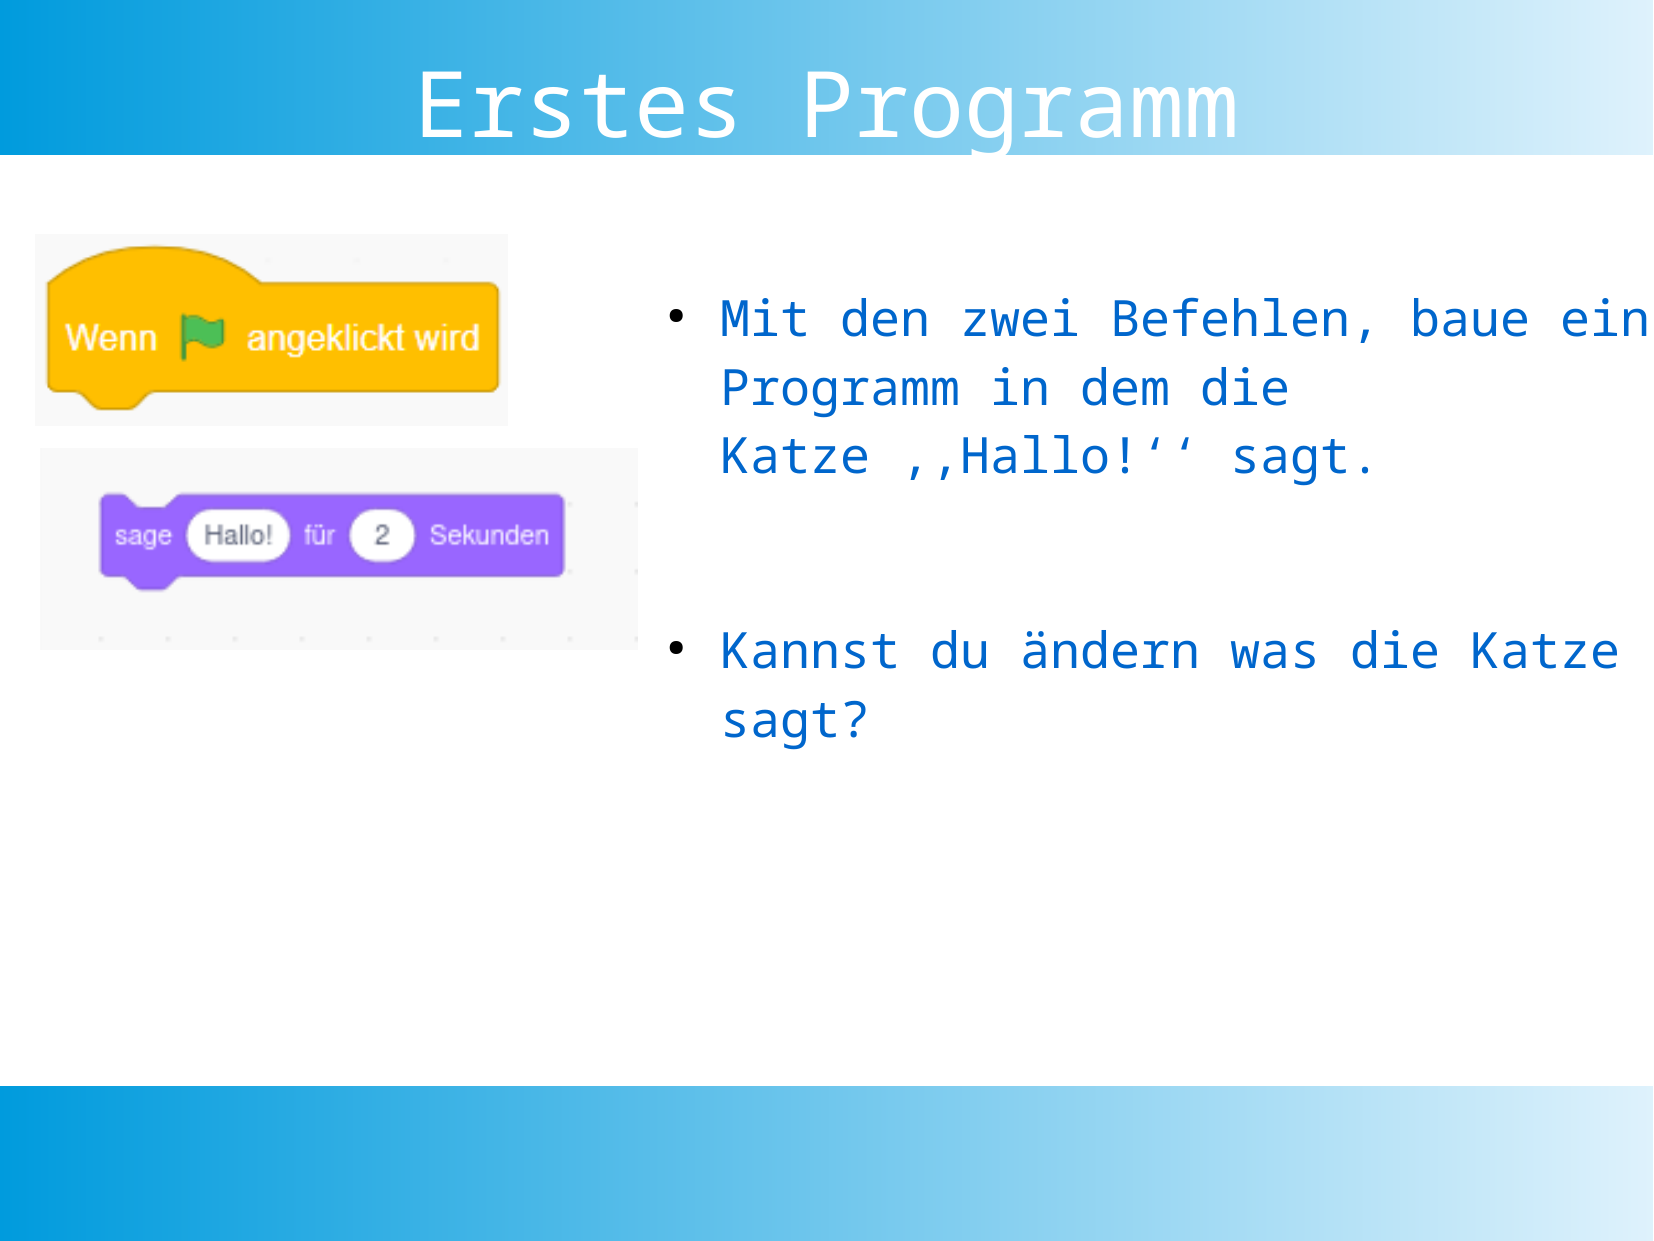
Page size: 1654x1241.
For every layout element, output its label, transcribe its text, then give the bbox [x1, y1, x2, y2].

picture [40, 448, 638, 650]
title Erstes Programm [82, 40, 1571, 163]
list Mit den zwei Befehlen, baue ein Programm in dem die Katze ,,Hallo!‘‘ sagt. Kannst du ändern was die Katze sagt? [649, 283, 1654, 1003]
picture [35, 234, 508, 426]
